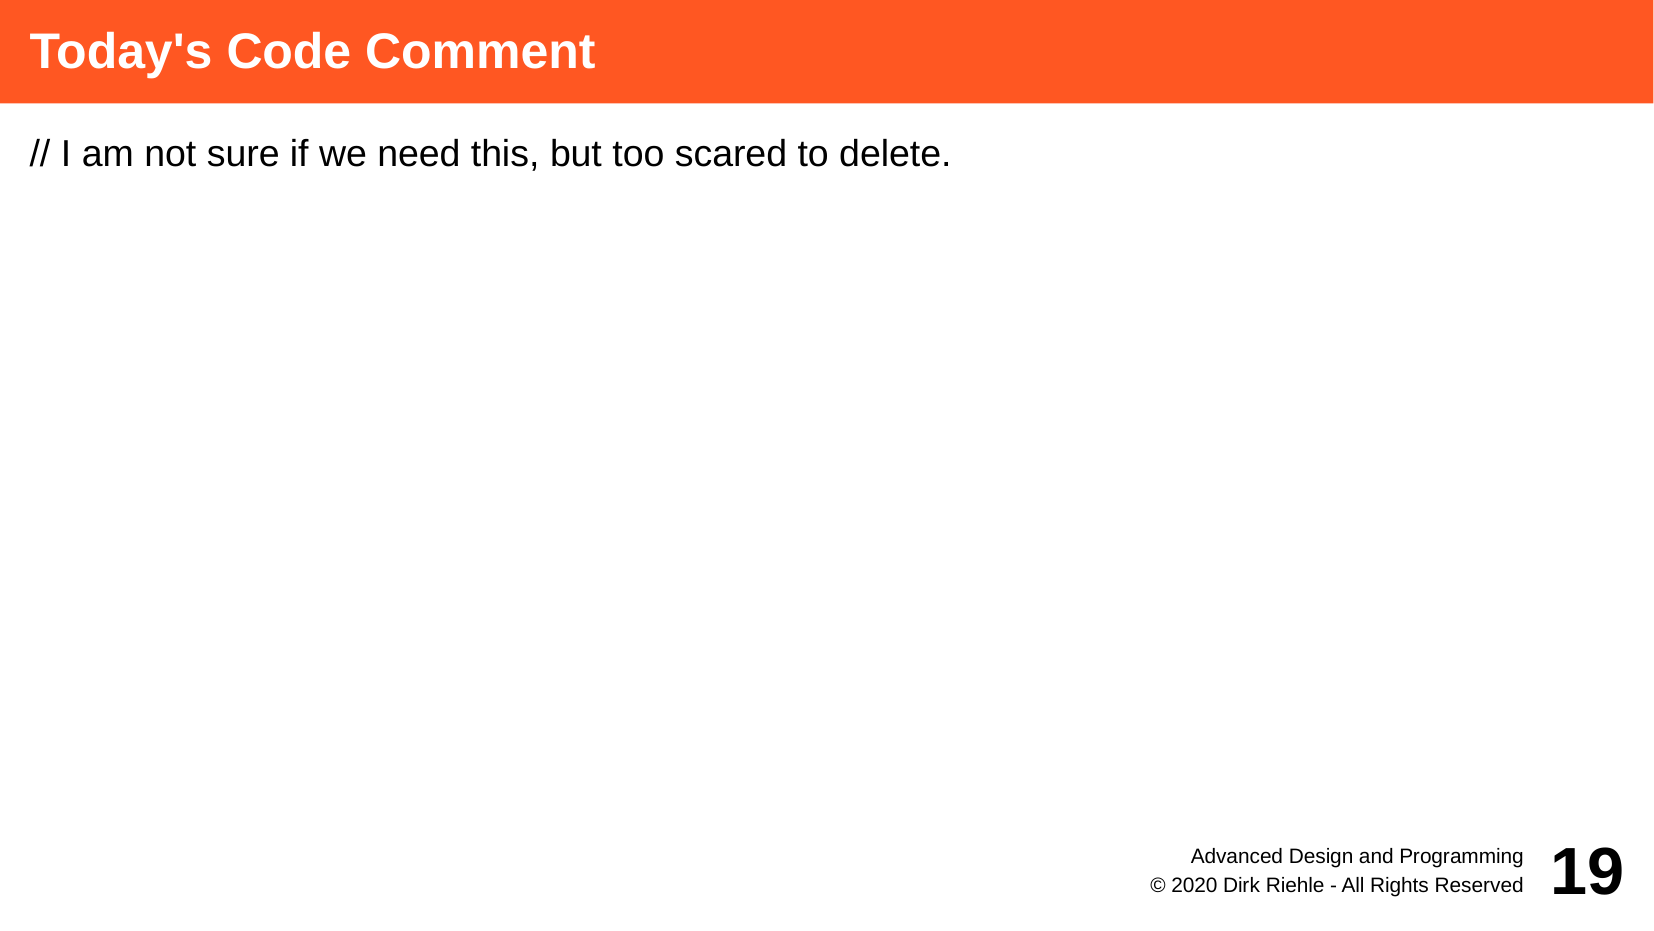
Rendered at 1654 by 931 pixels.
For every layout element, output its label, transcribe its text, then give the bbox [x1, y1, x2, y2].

list // I am not sure if we need this, but too scared to delete. [29, 132, 1625, 813]
title Today's Code Comment [0, 0, 1654, 104]
